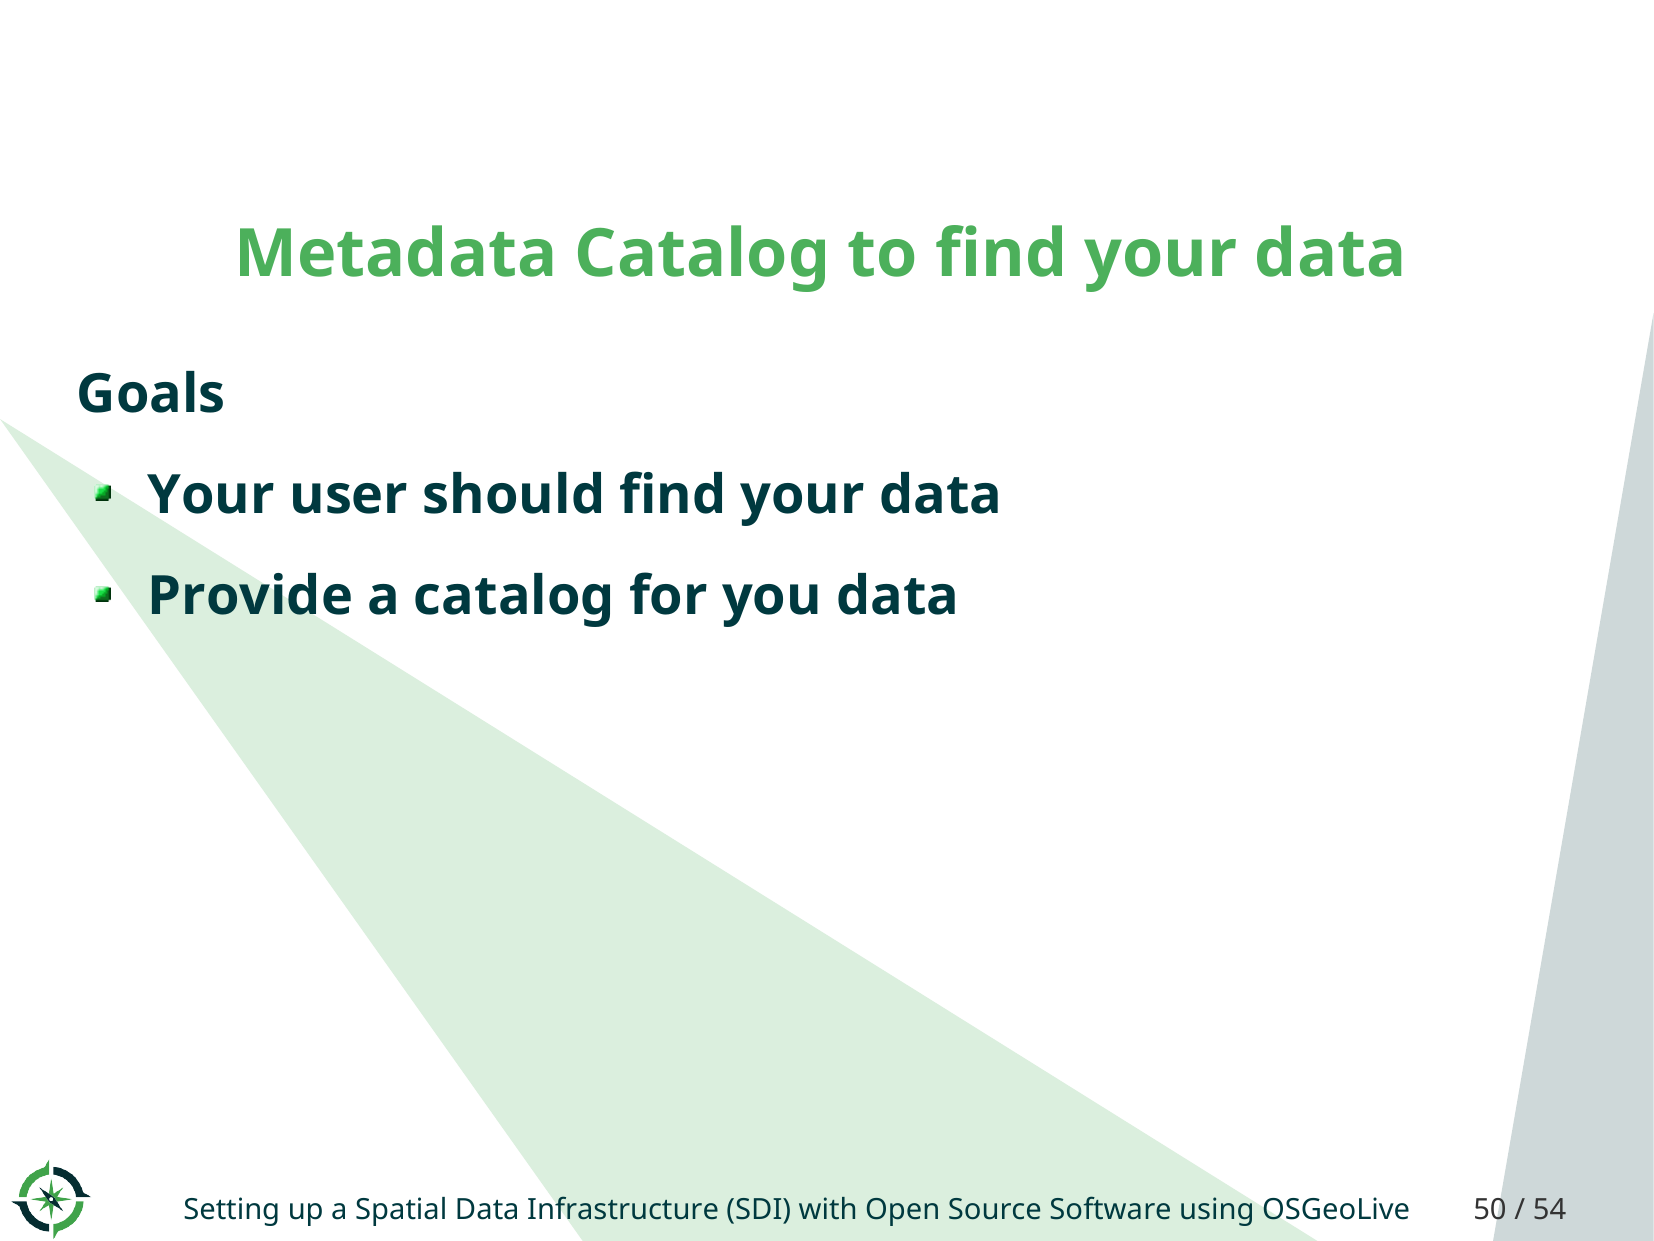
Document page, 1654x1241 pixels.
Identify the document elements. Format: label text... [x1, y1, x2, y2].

title Metadata Catalog to find your data [76, 177, 1565, 325]
picture [10, 1158, 92, 1240]
list Goals Your user should find your data Provide a catalog for you data [76, 354, 1565, 1173]
